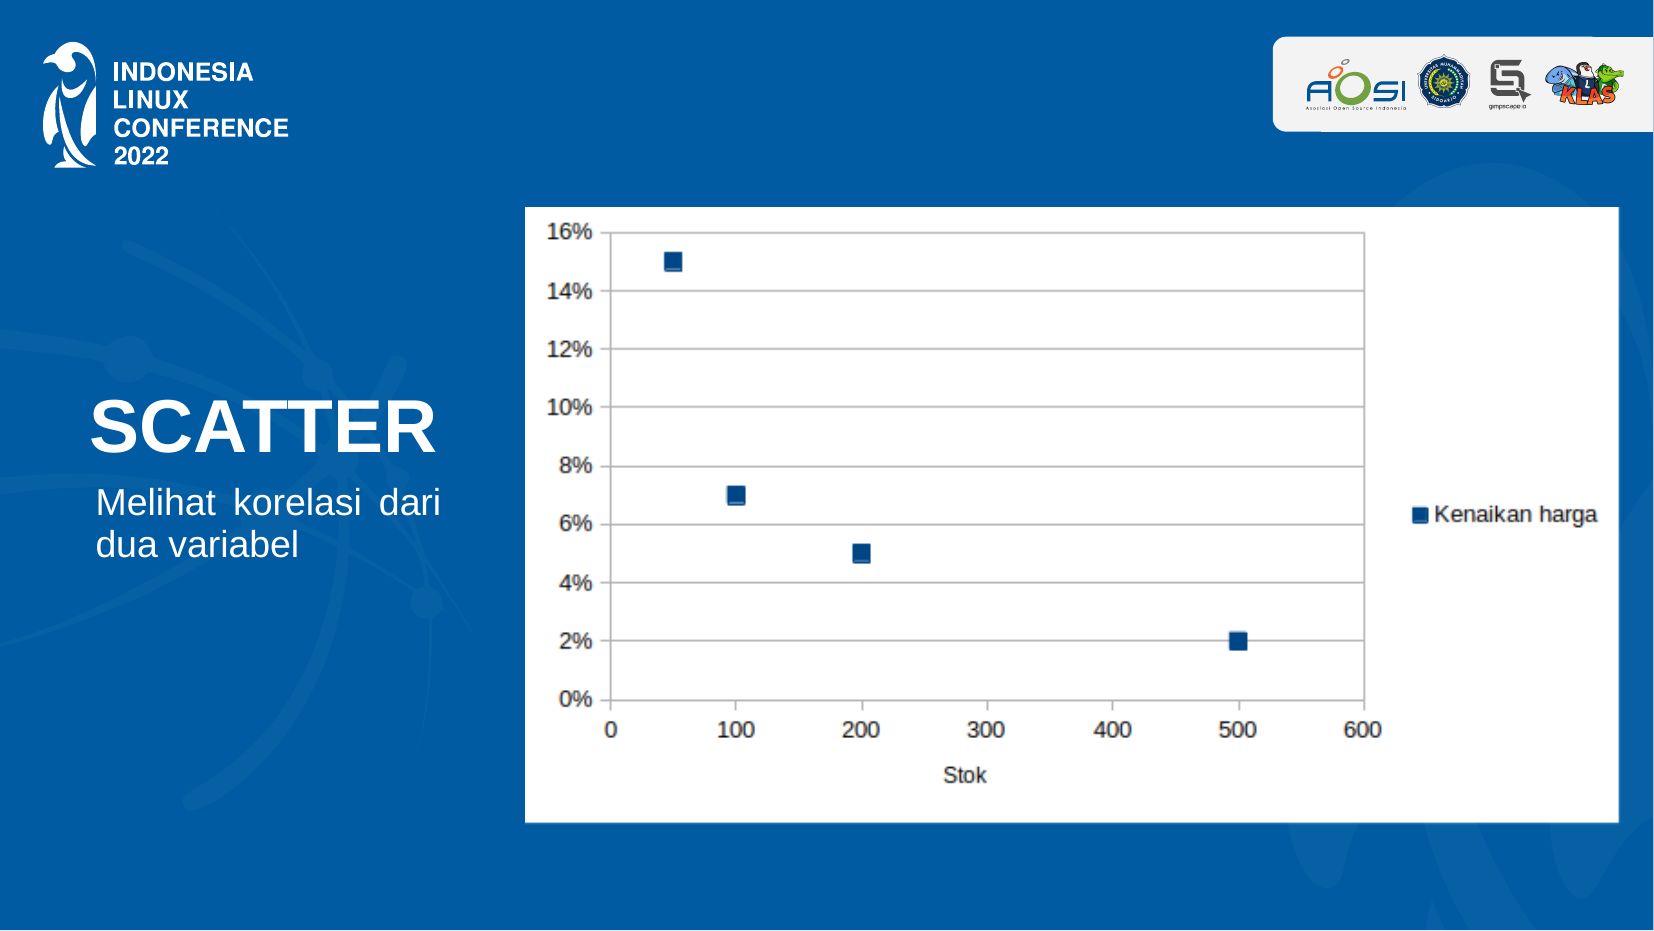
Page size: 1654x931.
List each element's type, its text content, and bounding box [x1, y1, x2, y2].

picture [1545, 62, 1624, 105]
picture [525, 207, 1621, 826]
text_box SCATTER [75, 376, 488, 476]
text_box Melihat korelasi dari dua variabel [80, 473, 456, 587]
picture [1417, 54, 1471, 108]
